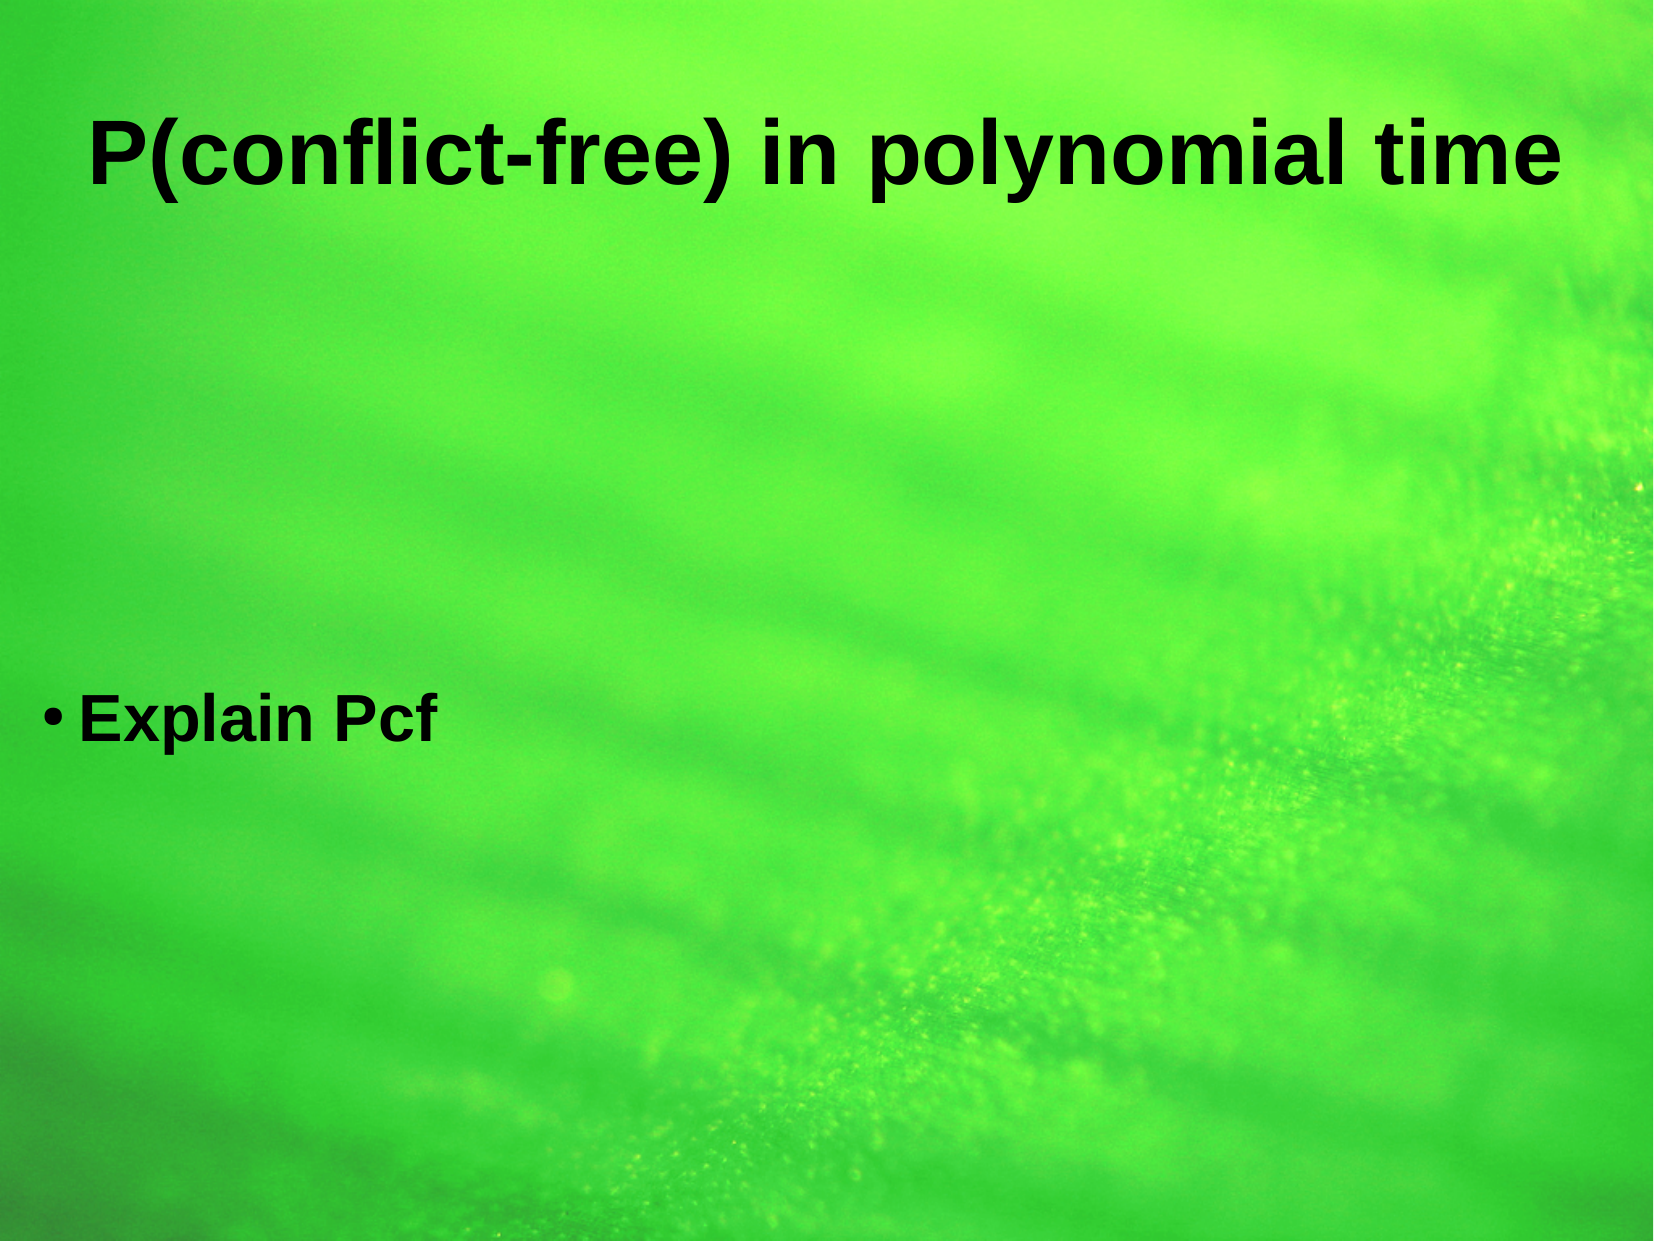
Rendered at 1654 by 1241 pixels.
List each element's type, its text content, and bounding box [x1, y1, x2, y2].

picture [0, 0, 1654, 1241]
title P(conflict-free) in polynomial time [82, 49, 1571, 257]
subtitle Explain Pcf [41, 290, 1609, 1109]
